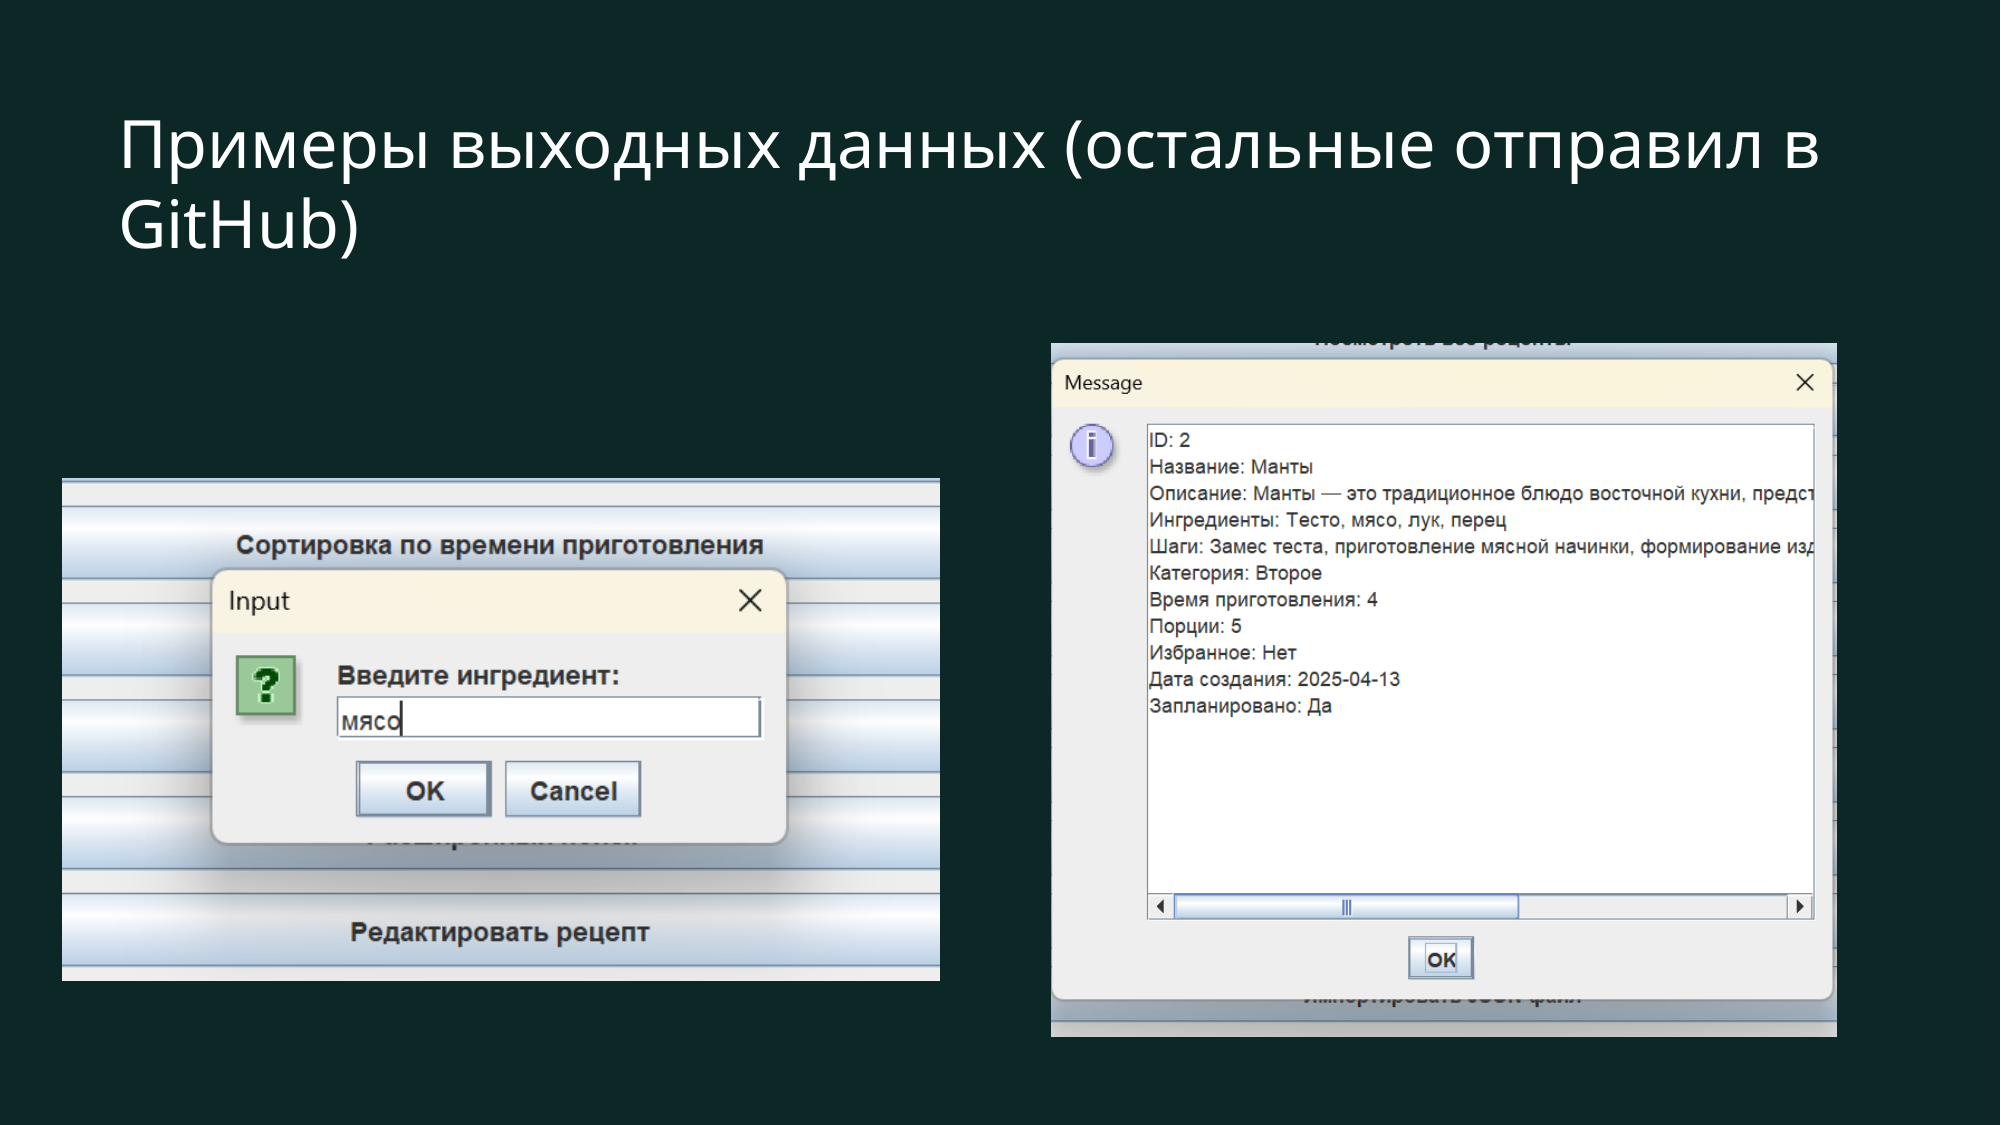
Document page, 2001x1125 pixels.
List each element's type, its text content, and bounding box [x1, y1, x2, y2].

title Примеры выходных данных (остальные отправил в GitHub) [118, 101, 1879, 344]
picture [62, 478, 940, 981]
picture [1051, 343, 1837, 1037]
